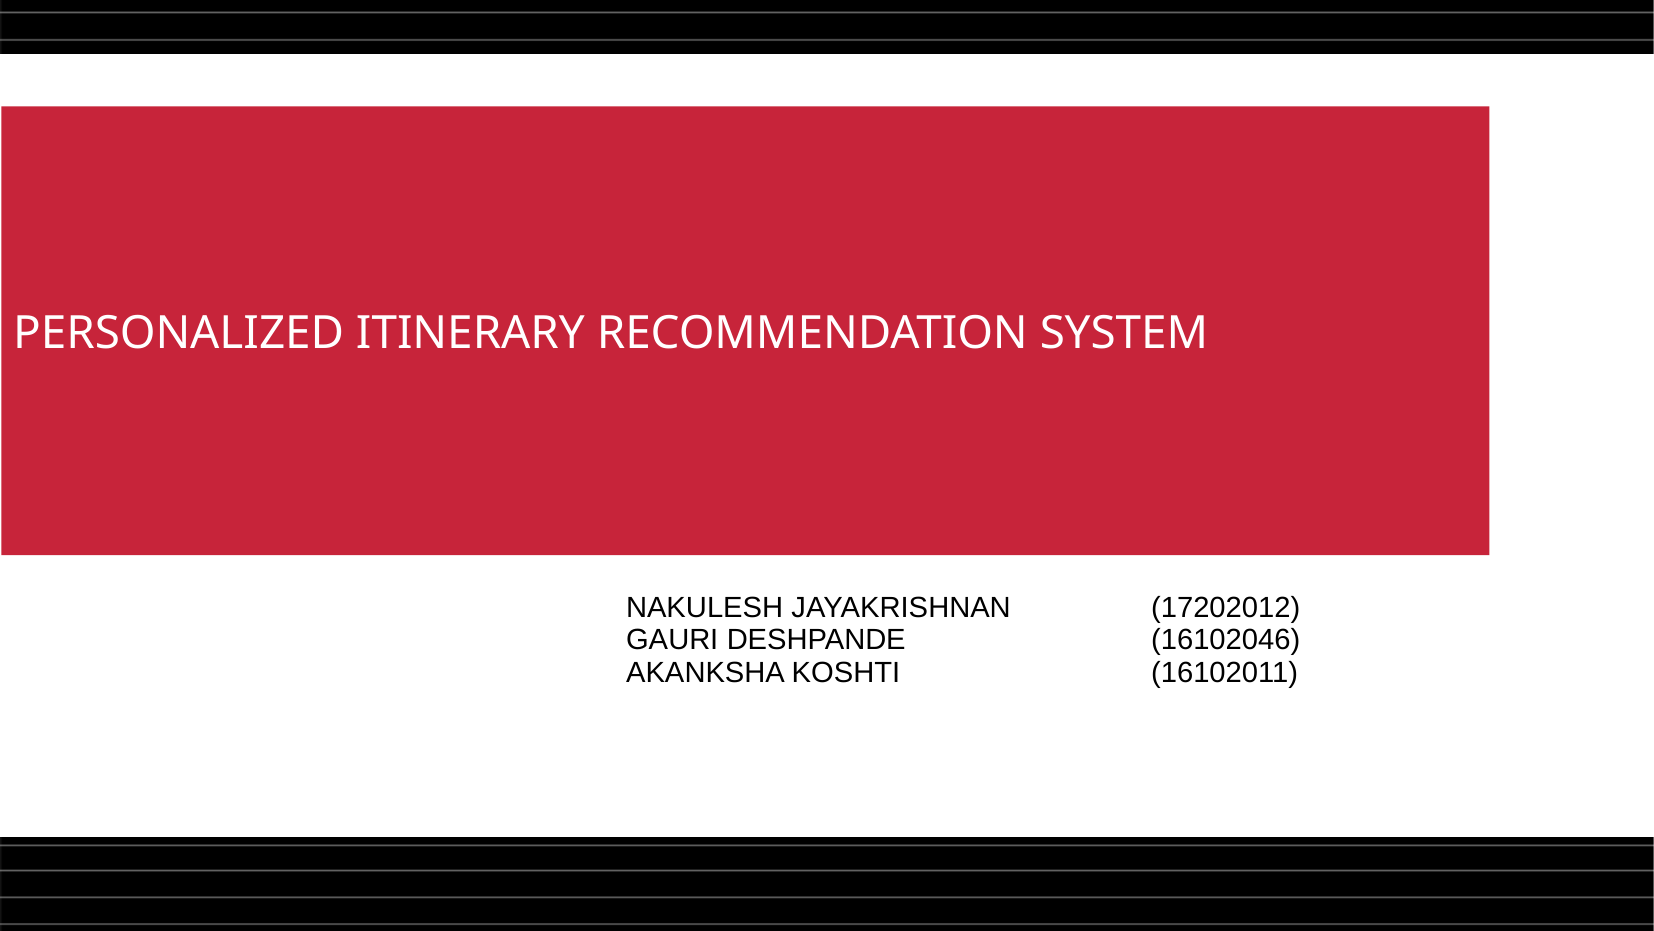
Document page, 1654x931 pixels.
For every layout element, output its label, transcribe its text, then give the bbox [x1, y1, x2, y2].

picture [0, 837, 1654, 931]
picture [0, 0, 1654, 54]
subtitle NAKULESH JAYAKRISHNAN (17202012) GAURI DESHPANDE (16102046) AKANKSHA KOSHTI (16102011) [625, 590, 1489, 804]
title PERSONALIZED ITINERARY RECOMMENDATION SYSTEM [1, 106, 1490, 556]
